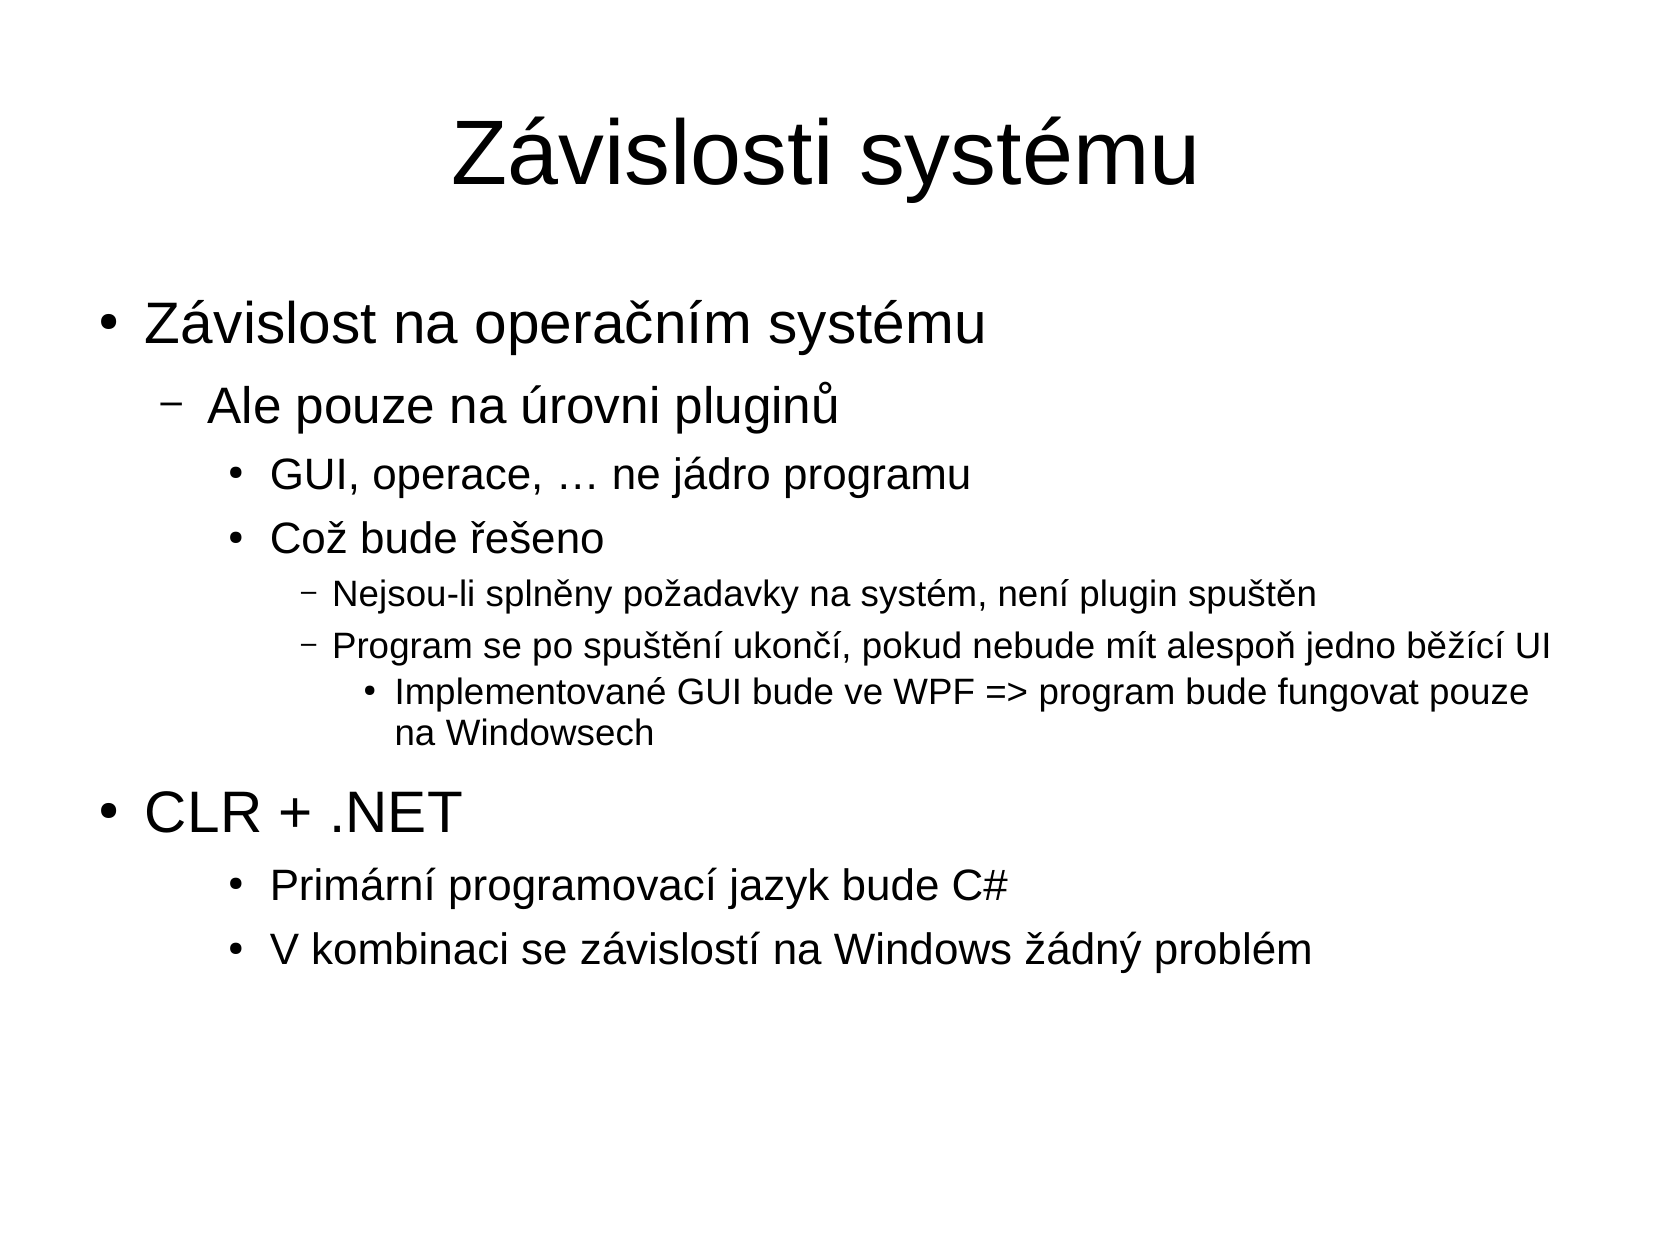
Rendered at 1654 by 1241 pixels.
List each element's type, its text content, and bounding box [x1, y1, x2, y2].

title Závislosti systému [82, 49, 1571, 257]
list Závislost na operačním systému Ale pouze na úrovni pluginů GUI, operace, … ne jádro programu Což bude řešeno Nejsou-li splněny požadavky na systém, není plugin spuštěn Program se po spuštění ukončí, pokud nebude mít alespoň jedno běžící UI Implementované GUI bude ve WPF => program bude fungovat pouze na Windowsech CLR + .NET Primární programovací jazyk bude C# V kombinaci se závislostí na Windows žádný problém [82, 290, 1571, 1010]
